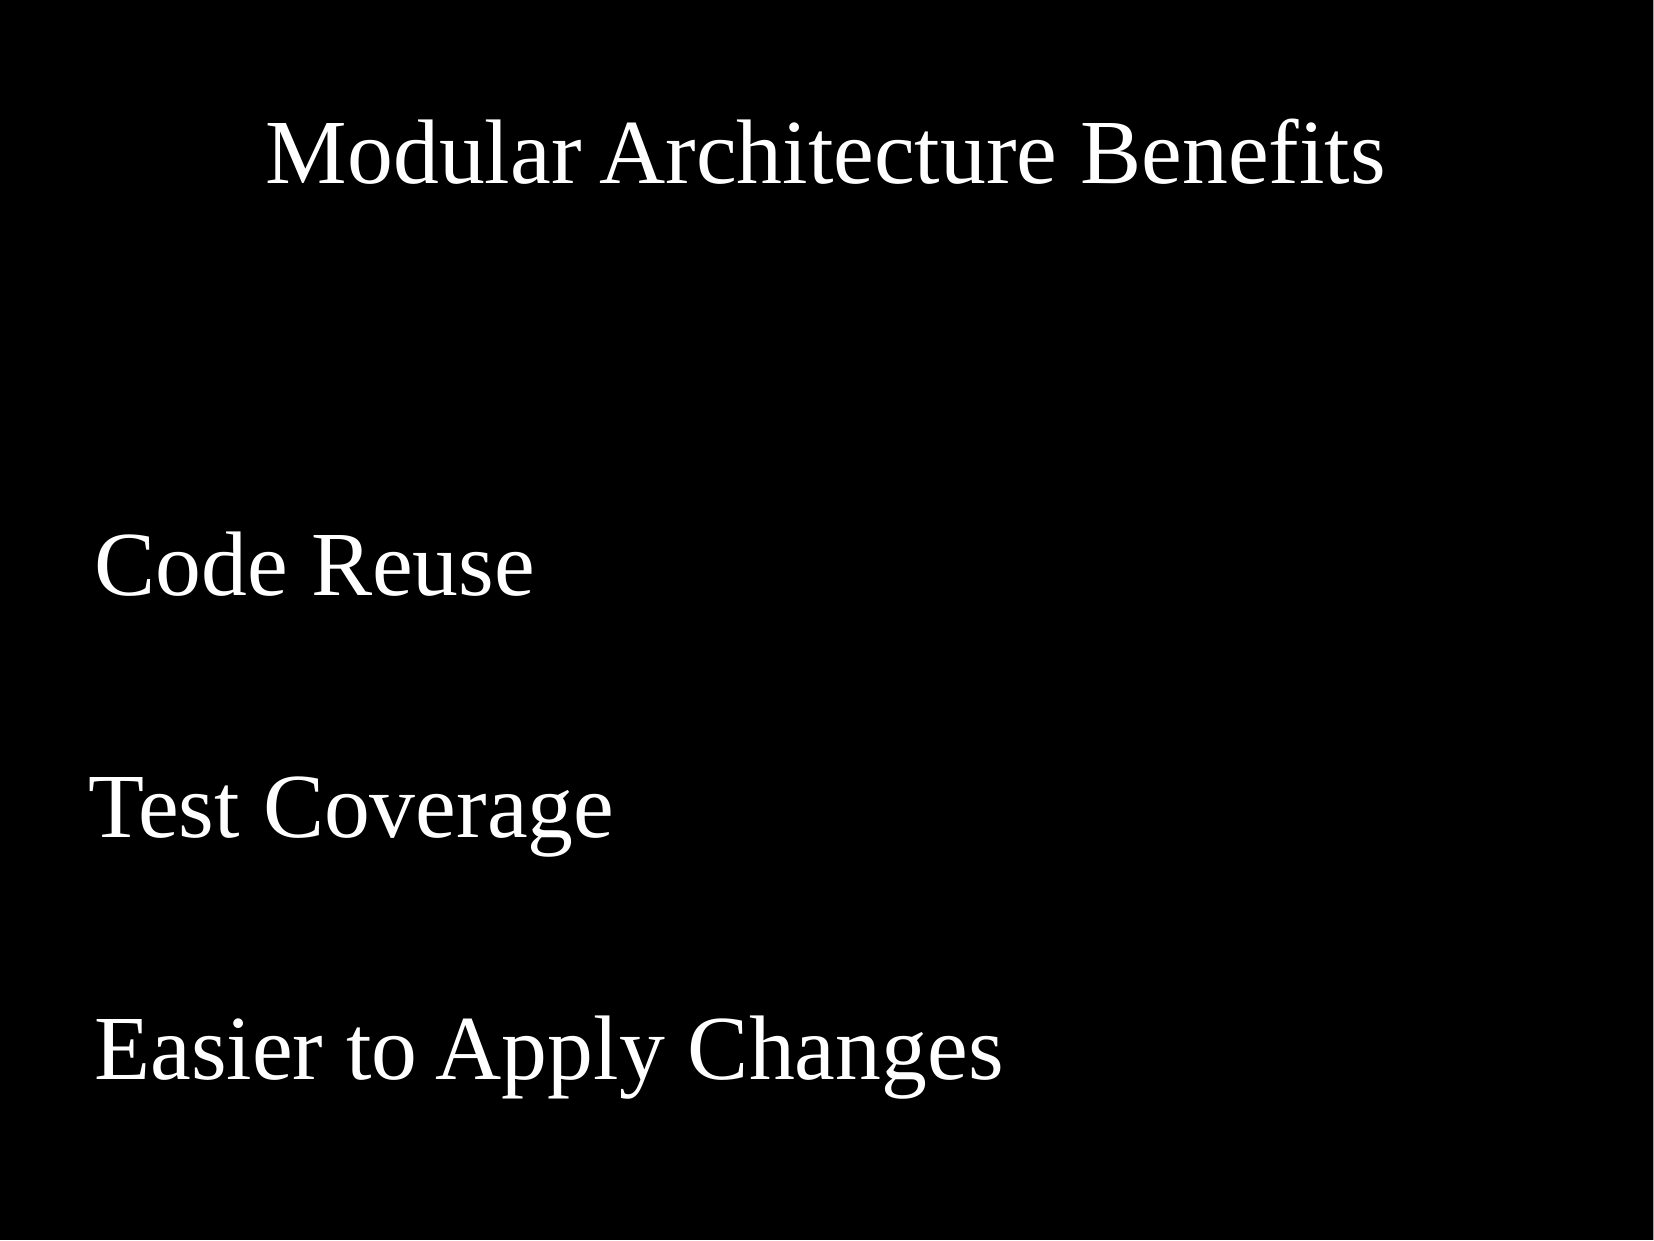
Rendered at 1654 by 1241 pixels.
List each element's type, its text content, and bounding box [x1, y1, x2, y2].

title Code Reuse [94, 460, 1583, 668]
title Easier to Apply Changes [94, 944, 1583, 1152]
title Modular Architecture Benefits [82, 49, 1571, 257]
title Test Coverage [88, 702, 1577, 910]
